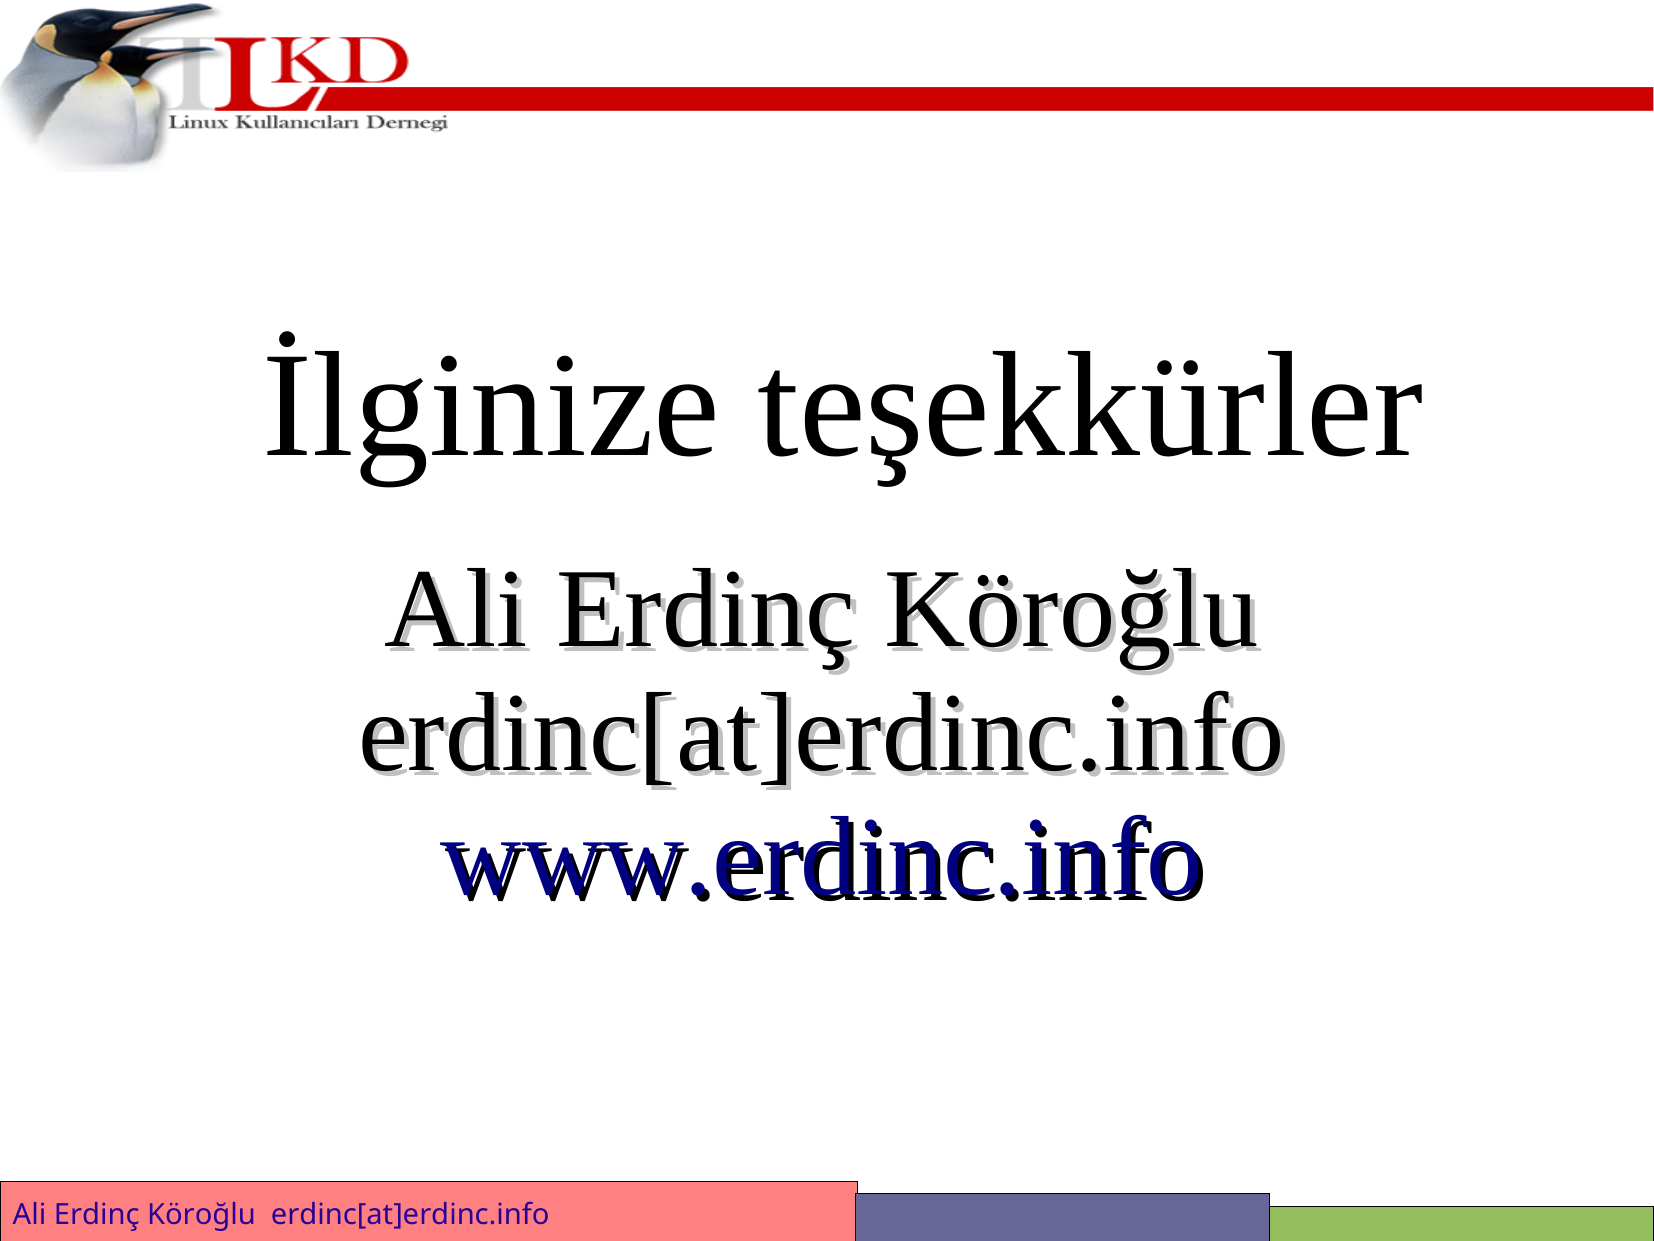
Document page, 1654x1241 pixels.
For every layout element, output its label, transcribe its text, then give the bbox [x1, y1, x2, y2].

text_box Ali Erdinç Köroğlu erdinc[at]erdinc.info www.erdinc.info [315, 545, 1329, 959]
text_box Ali Erdinç Köroğlu erdinc[at]erdinc.info http://www.erdinc.info [12, 1193, 852, 1233]
text_box [0, 1181, 1654, 1241]
picture [0, 0, 1654, 172]
text_box İlginize teşekkürler [262, 321, 1440, 507]
